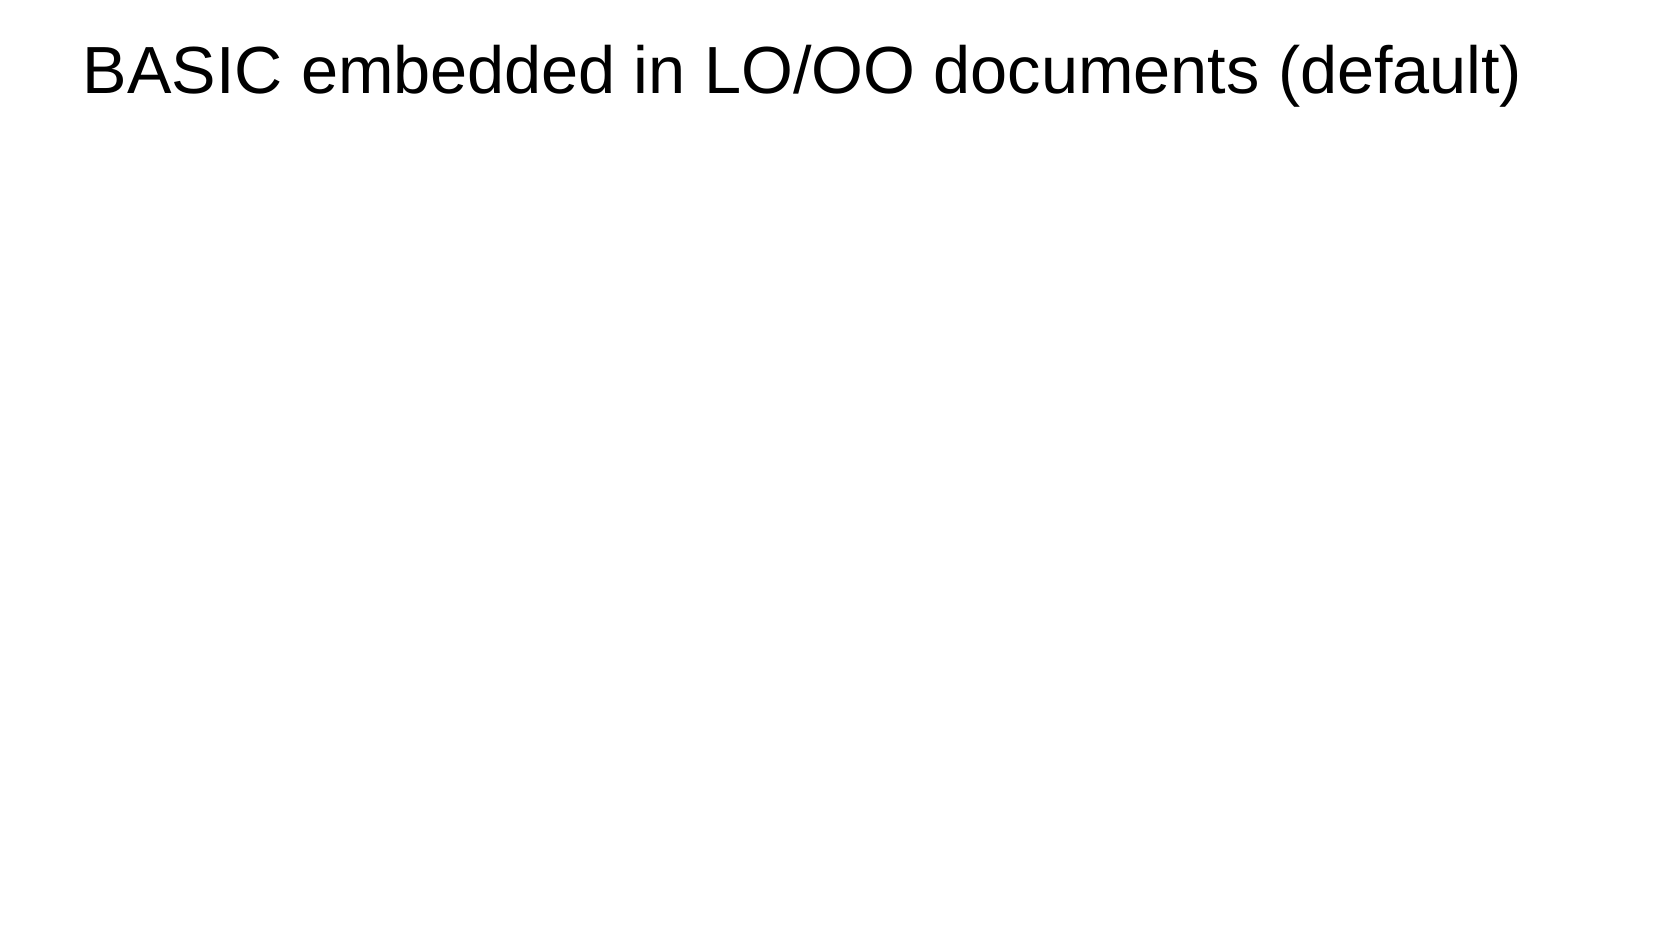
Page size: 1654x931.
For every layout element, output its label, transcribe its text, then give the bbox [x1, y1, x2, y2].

title BASIC embedded in LO/OO documents (default) [82, 32, 1571, 108]
